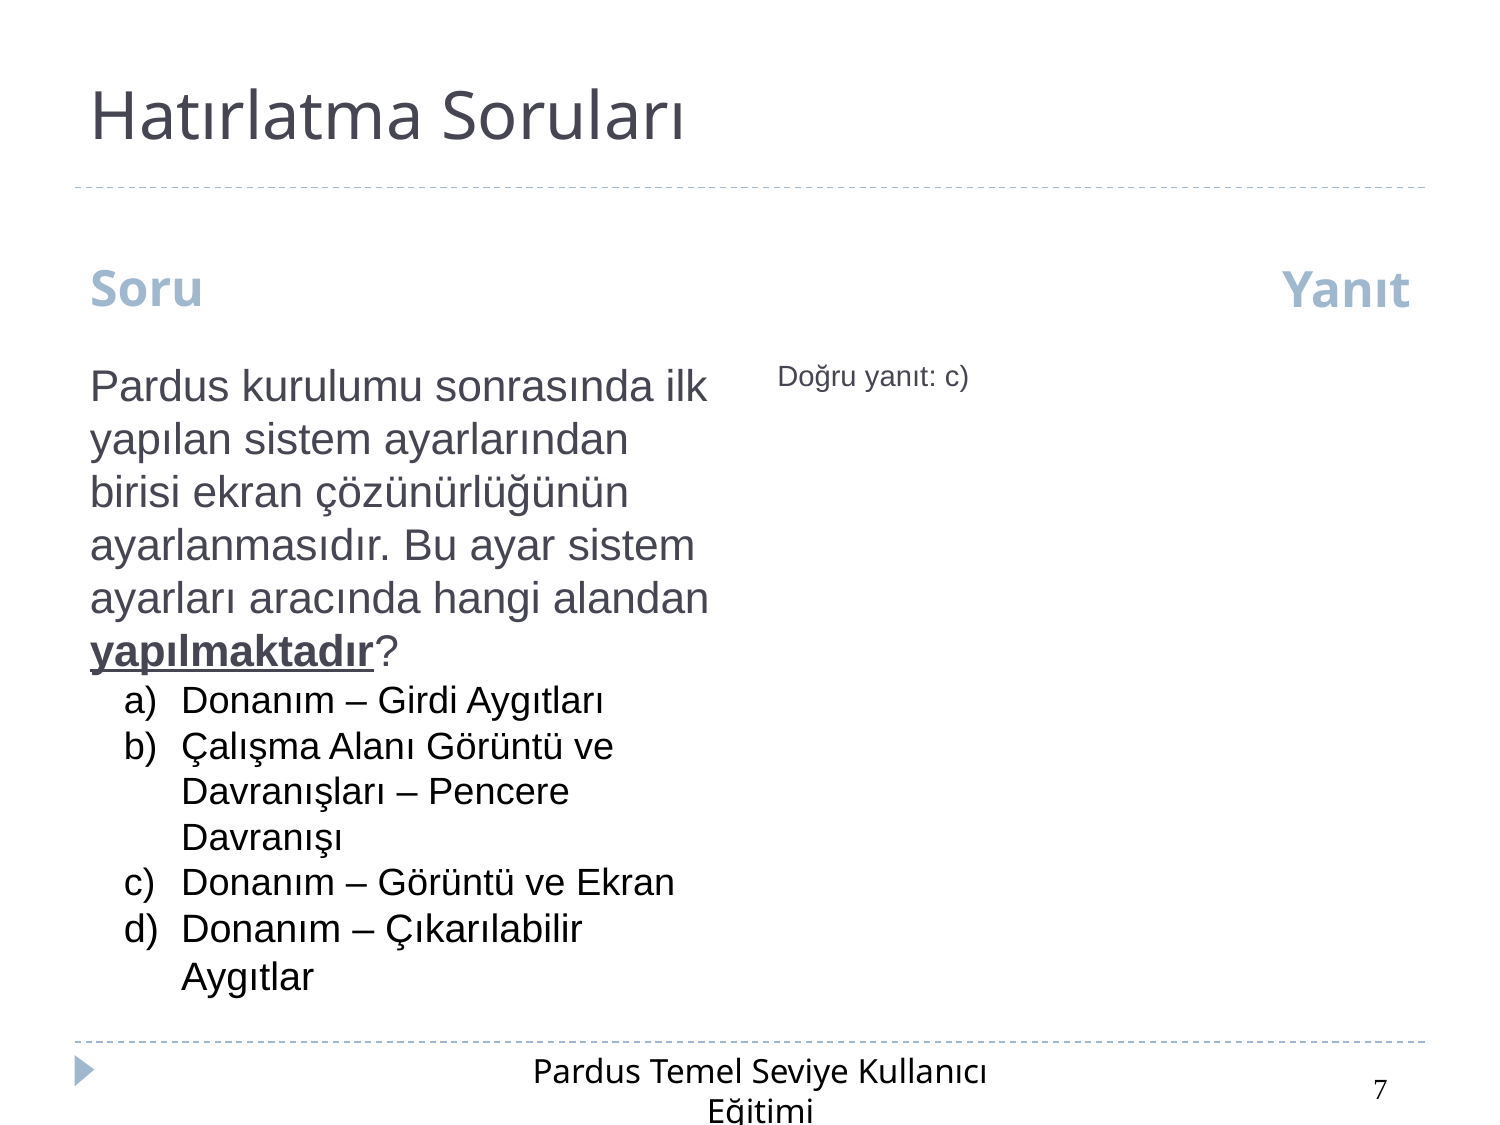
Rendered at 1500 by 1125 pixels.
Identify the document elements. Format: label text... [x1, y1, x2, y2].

title Hatırlatma Soruları [75, 37, 1425, 188]
list Soru [75, 210, 738, 324]
list Yanıt [762, 212, 1426, 325]
list Doğru yanıt: c) [762, 350, 1425, 1013]
list Pardus kurulumu sonrasında ilk yapılan sistem ayarlarından birisi ekran çözünürlüğünün ayarlanmasıdır. Bu ayar sistem ayarları aracında hangi alandan yapılmaktadır? Donanım – Girdi Aygıtları Çalışma Alanı Görüntü ve Davranışları – Pencere Davranışı Donanım – Görüntü ve Ekran Donanım – Çıkarılabilir Aygıtlar [75, 350, 738, 1013]
